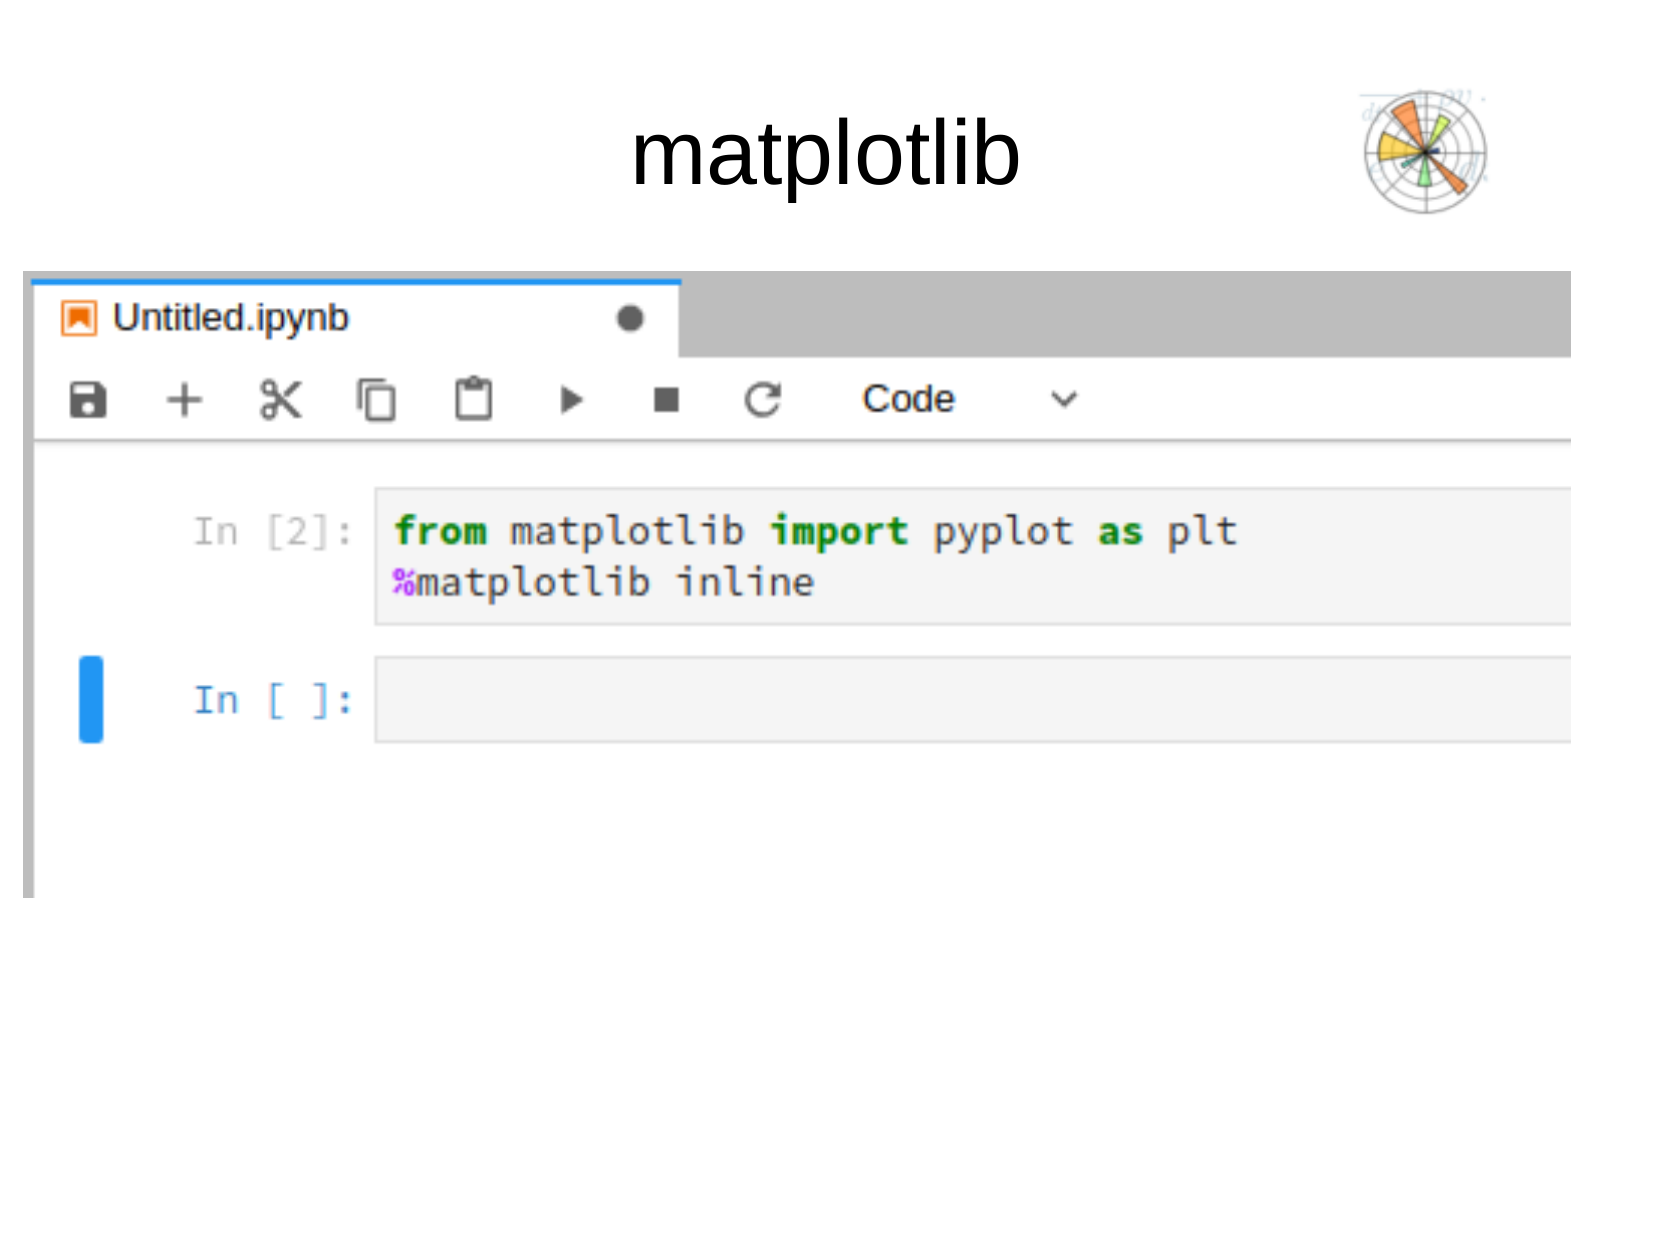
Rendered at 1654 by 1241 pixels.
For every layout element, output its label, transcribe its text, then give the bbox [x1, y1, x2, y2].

picture [1346, 62, 1500, 237]
picture [23, 271, 1571, 898]
title matplotlib [82, 49, 1571, 257]
